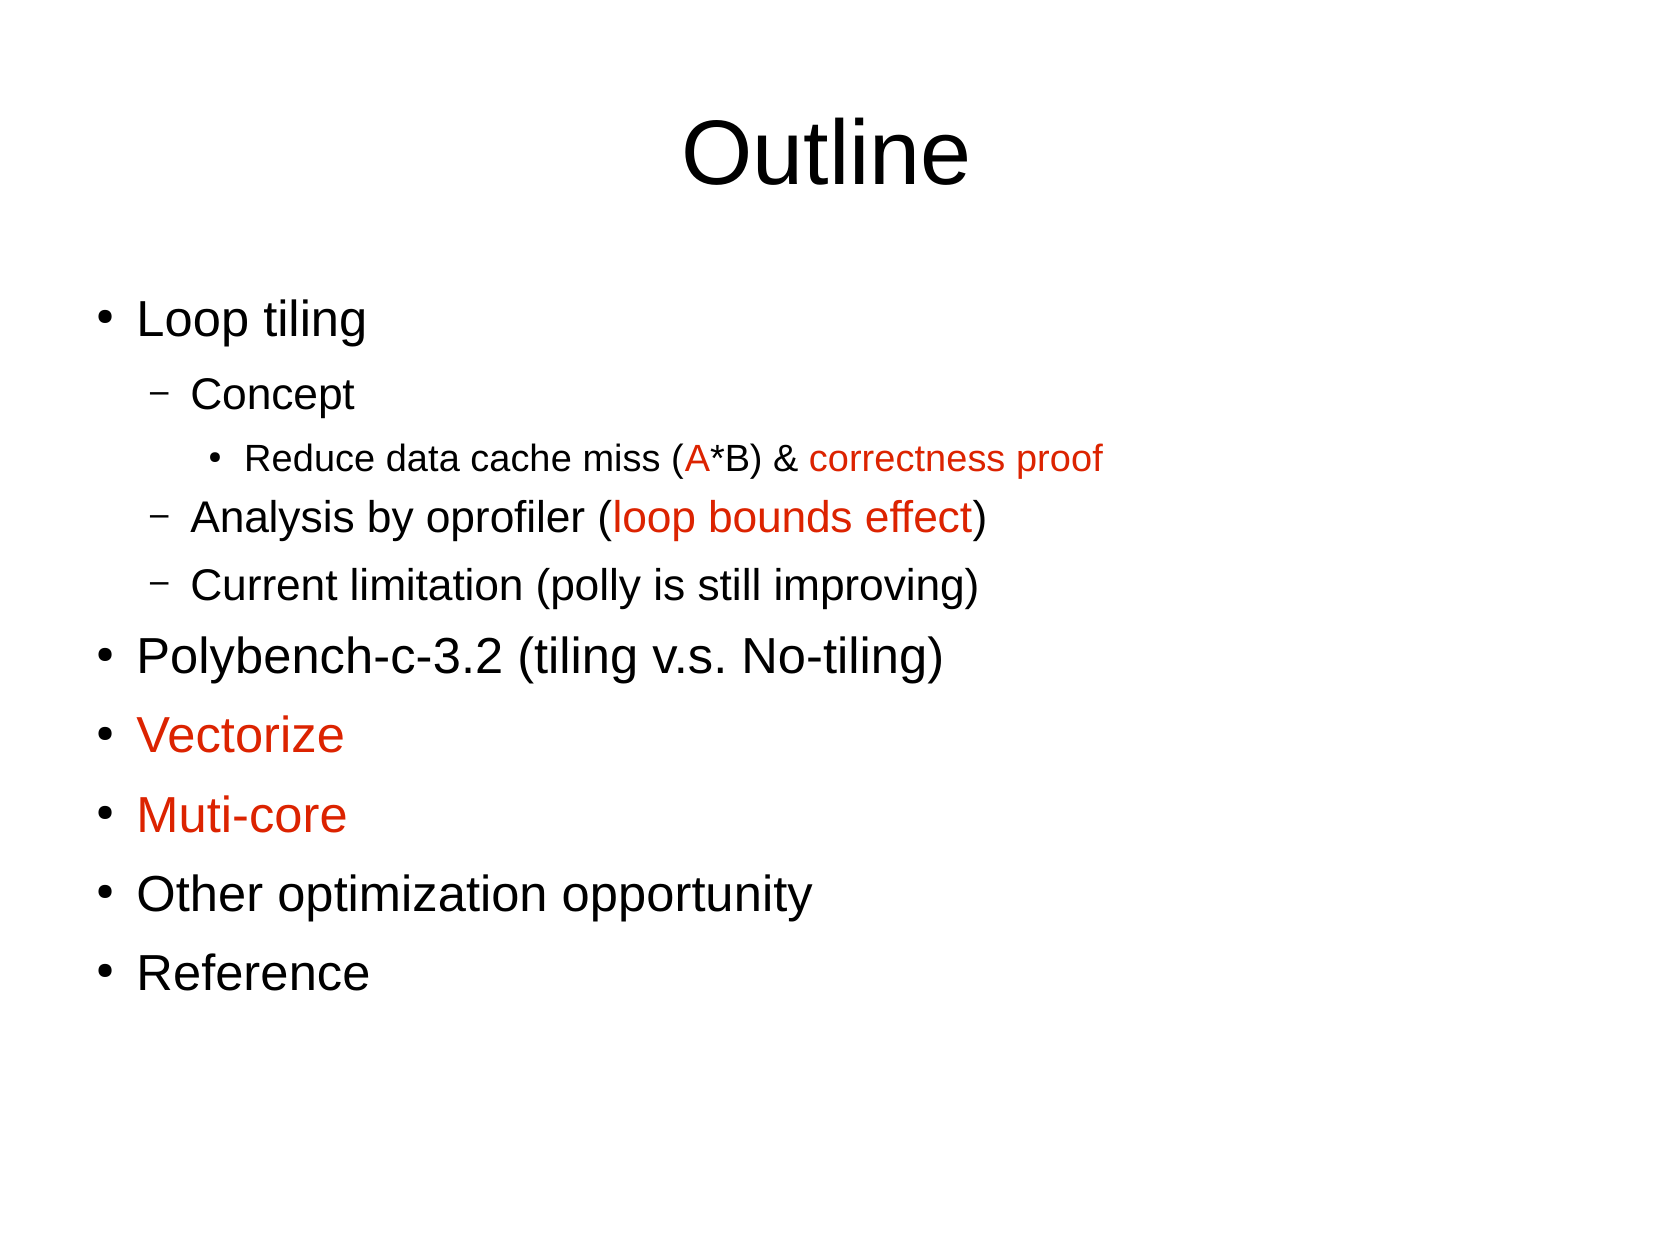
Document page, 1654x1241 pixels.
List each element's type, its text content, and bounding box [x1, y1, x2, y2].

list Loop tiling Concept Reduce data cache miss (A*B) & correctness proof Analysis by oprofiler (loop bounds effect) Current limitation (polly is still improving) Polybench-c-3.2 (tiling v.s. No-tiling) Vectorize Muti-core Other optimization opportunity Reference [82, 290, 1538, 1010]
title Outline [82, 49, 1571, 257]
